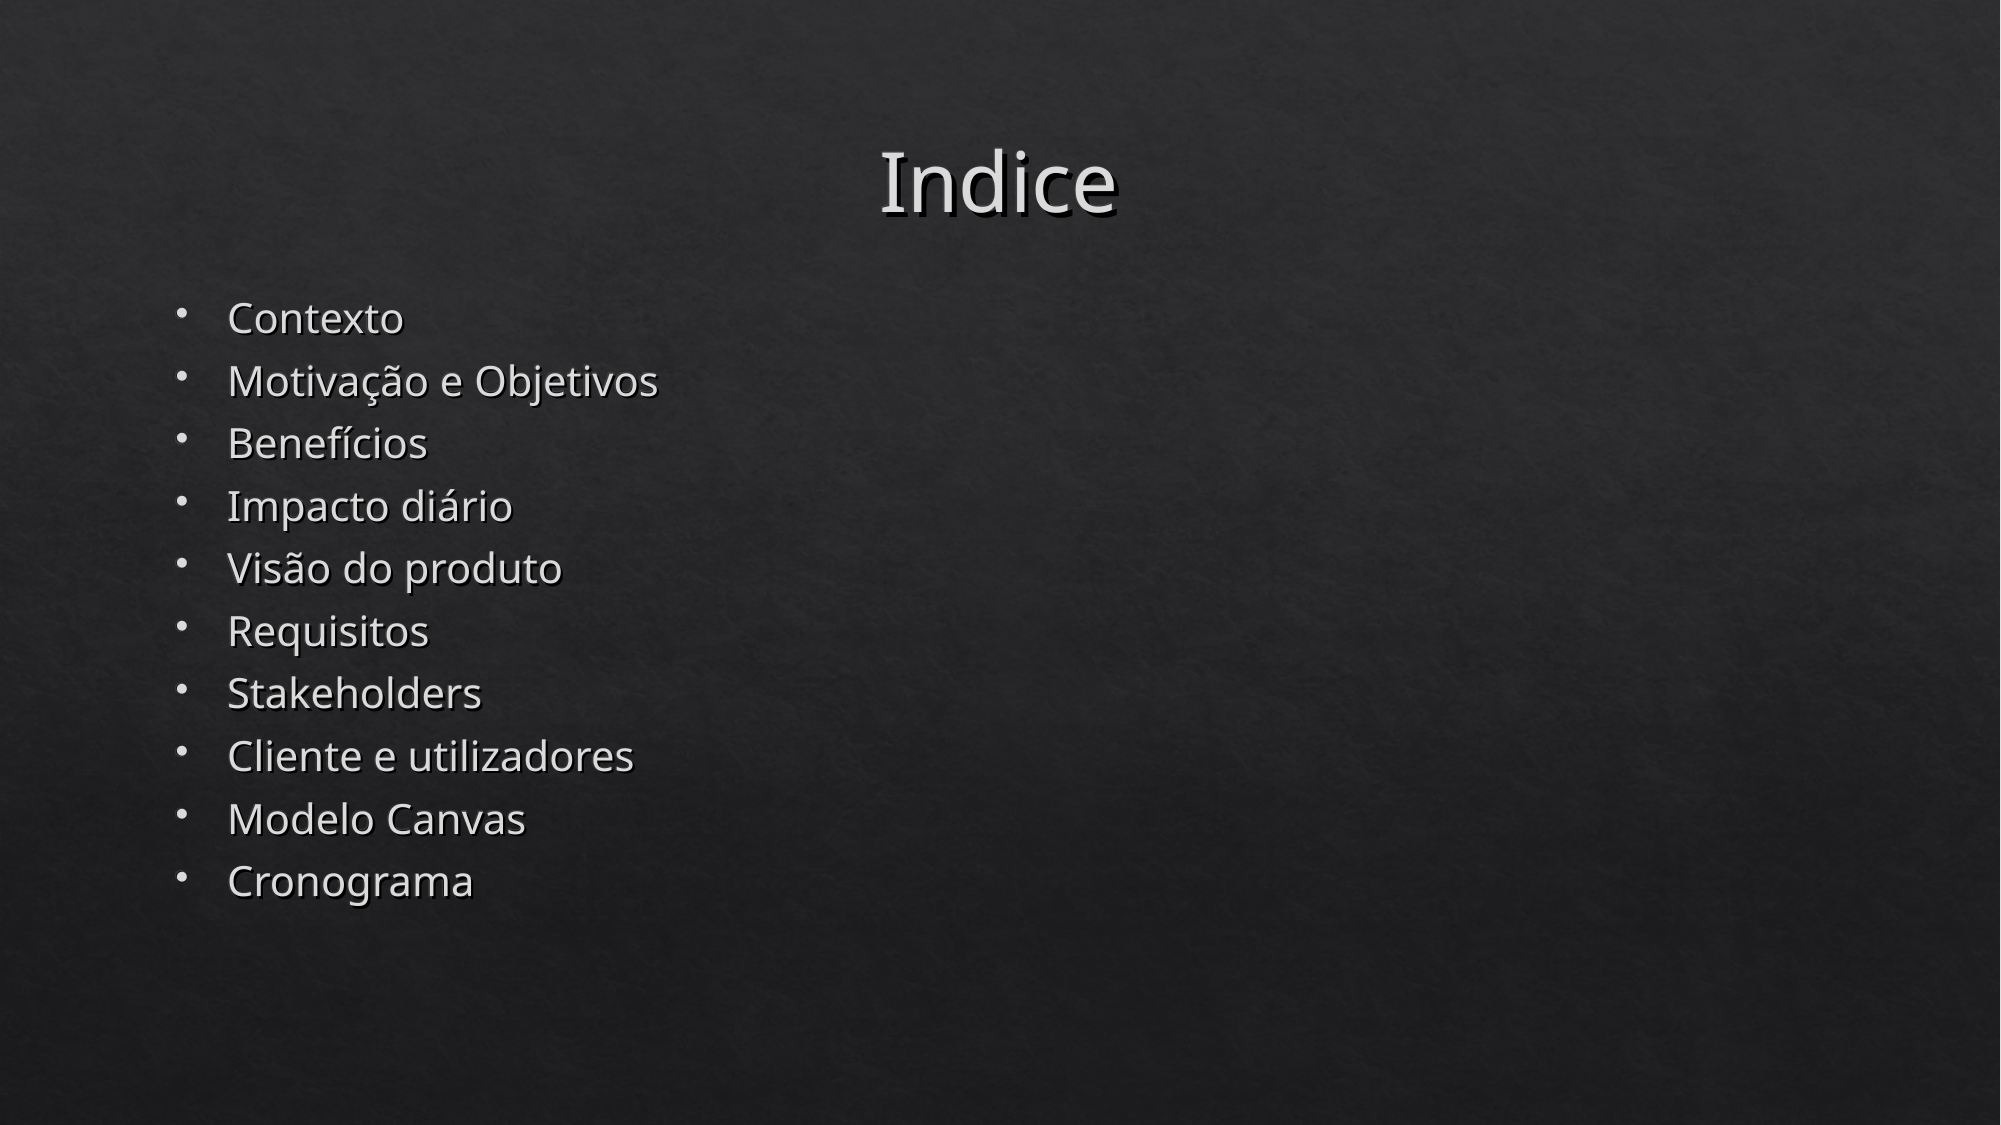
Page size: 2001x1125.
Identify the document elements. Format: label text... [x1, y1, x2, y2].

title Indice [149, 99, 1849, 260]
list Contexto Motivação e Objetivos Benefícios Impacto diário Visão do produto Requisitos Stakeholders Cliente e utilizadores Modelo Canvas Cronograma [149, 284, 1849, 1025]
